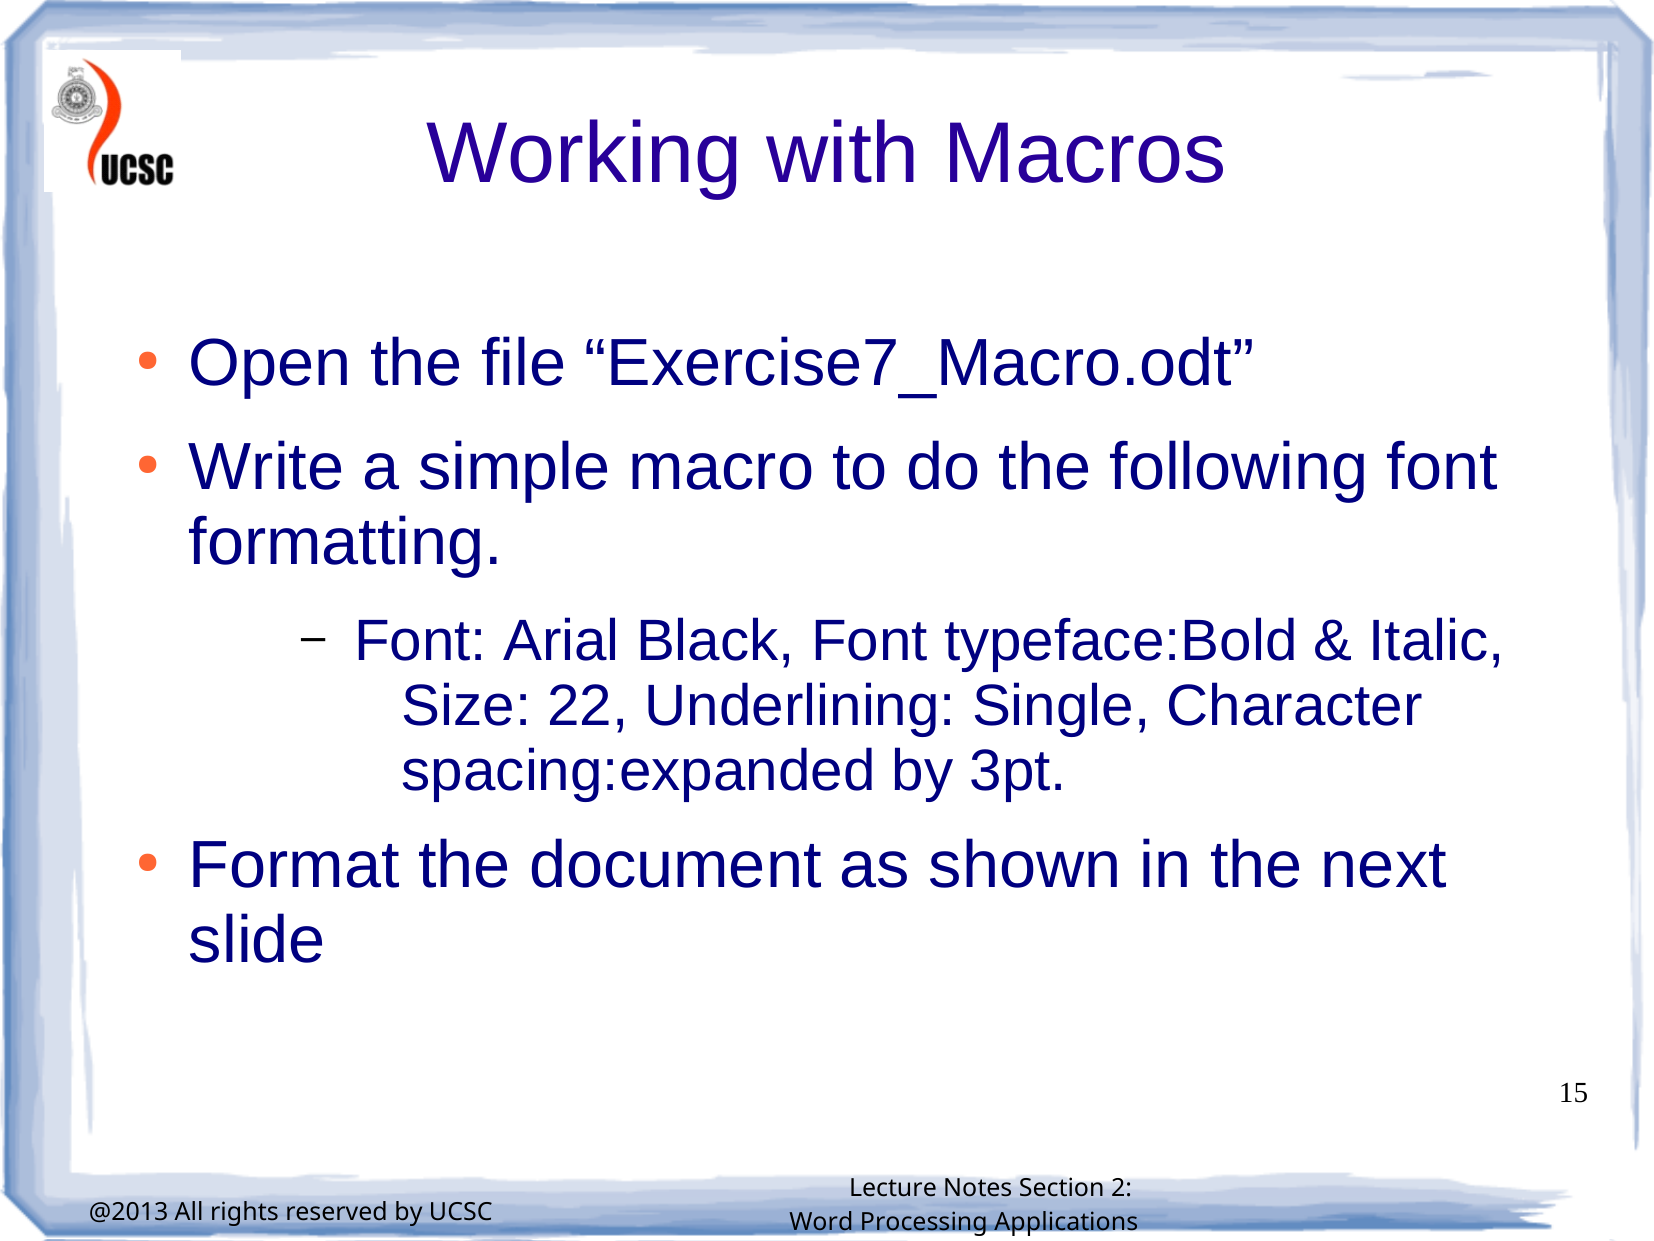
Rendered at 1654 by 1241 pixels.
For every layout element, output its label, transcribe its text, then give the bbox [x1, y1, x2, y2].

list Open the file “Exercise7_Macro.odt” Write a simple macro to do the following font formatting. Font: Arial Black, Font typeface:Bold & Italic, Size: 22, Underlining: Single, Character spacing:expanded by 3pt. Format the document as shown in the next slide [118, 324, 1571, 1004]
picture [0, 0, 1654, 1241]
title Working with Macros [82, 49, 1571, 257]
